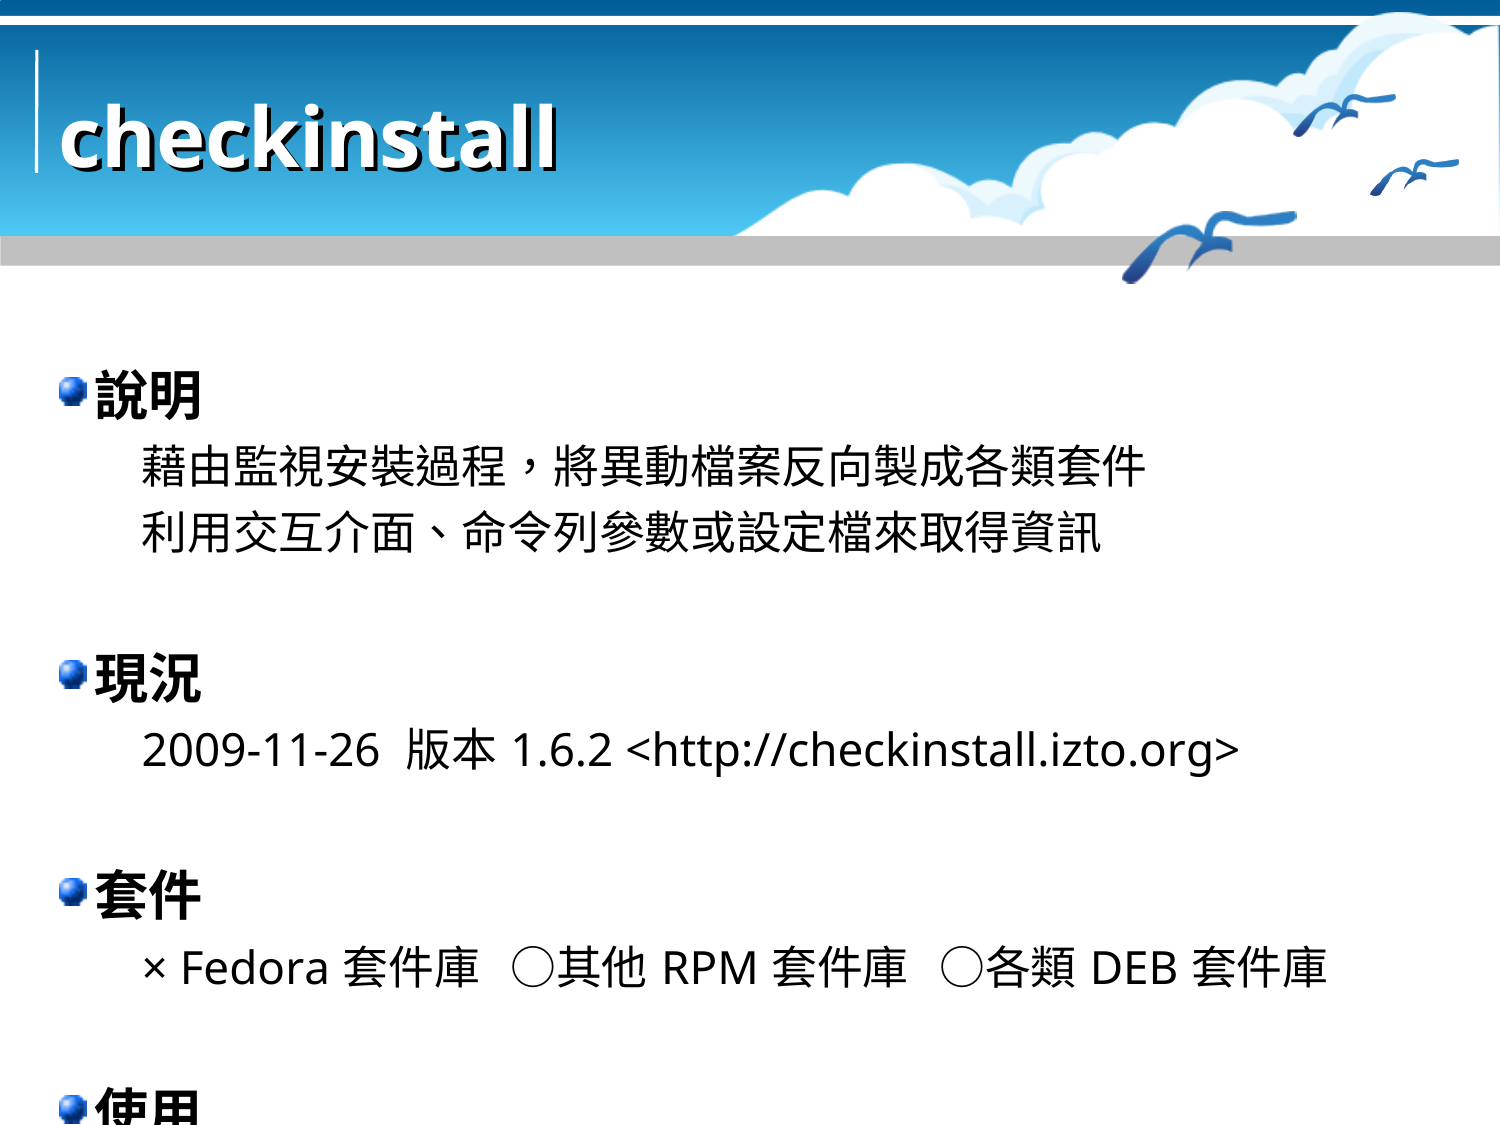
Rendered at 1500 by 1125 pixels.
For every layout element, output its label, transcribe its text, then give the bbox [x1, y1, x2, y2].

title checkinstall [59, 86, 1465, 186]
picture [730, 12, 1500, 284]
list 說明 藉由監視安裝過程，將異動檔案反向製成各類套件 利用交互介面、命令列參數或設定檔來取得資訊 現況 2009-11-26 版本1.6.2 <http://checkinstall.izto.org> 套件 × Fedora套件庫 ○其他RPM套件庫 ○各類DEB套件庫 使用 checkinstall 原本安裝指令 [59, 312, 1447, 1123]
